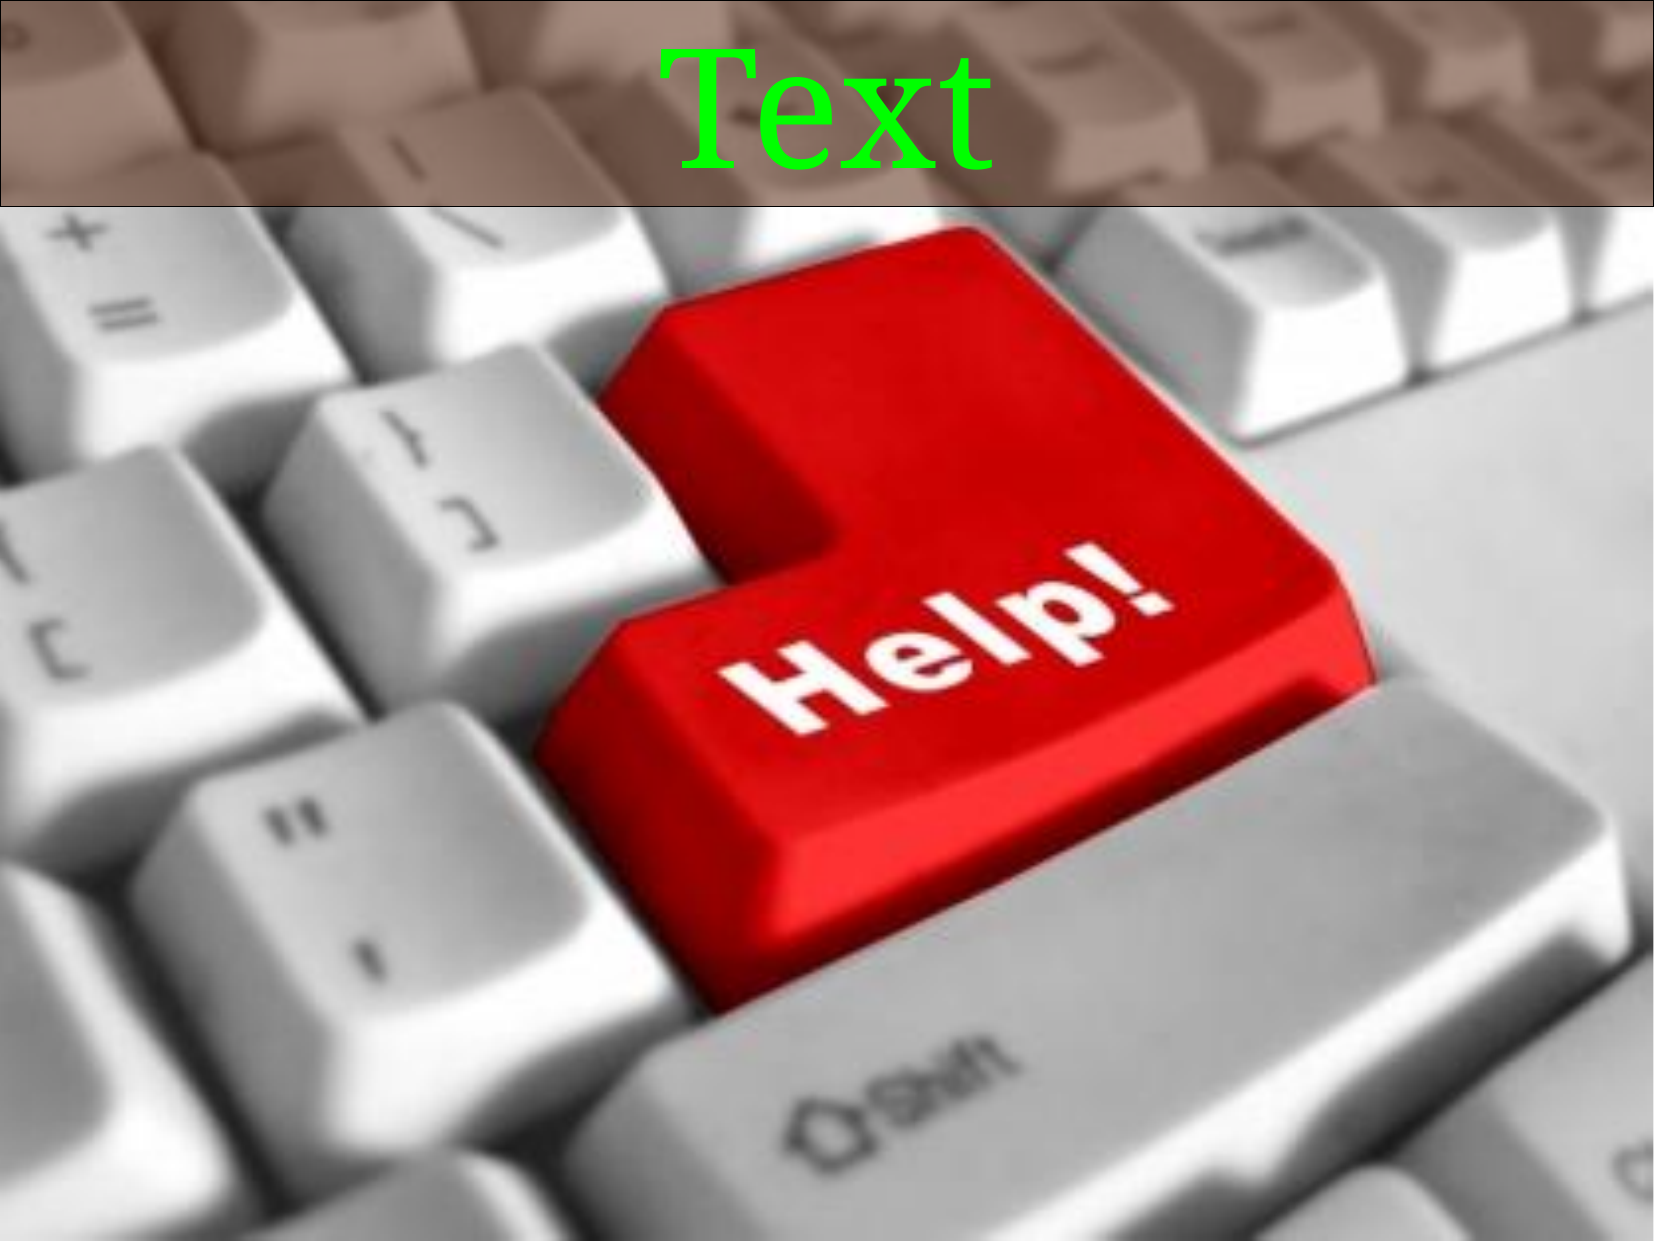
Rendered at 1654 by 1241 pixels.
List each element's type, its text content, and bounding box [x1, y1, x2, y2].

picture [0, 207, 1654, 1241]
text_box Text [0, 0, 1654, 207]
